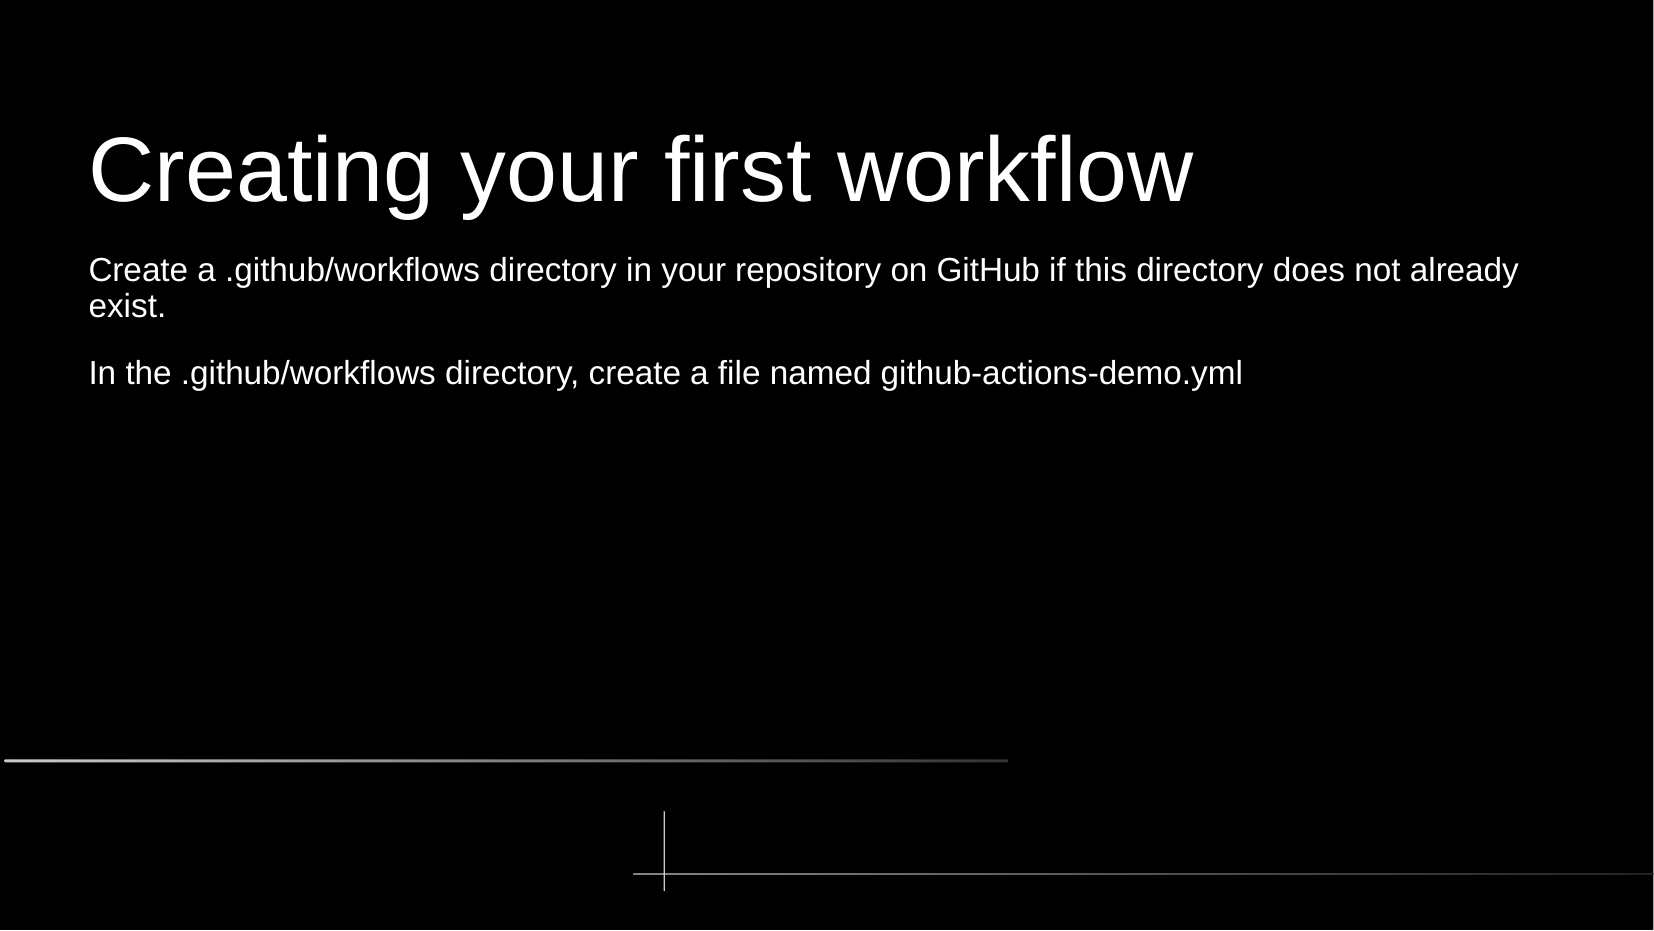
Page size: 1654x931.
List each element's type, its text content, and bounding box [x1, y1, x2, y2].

list Create a .github/workflows directory in your repository on GitHub if this directory does not already exist. In the .github/workflows directory, create a file named github-actions-demo.yml [88, 250, 1565, 709]
title Creating your first workflow [88, 88, 1565, 250]
